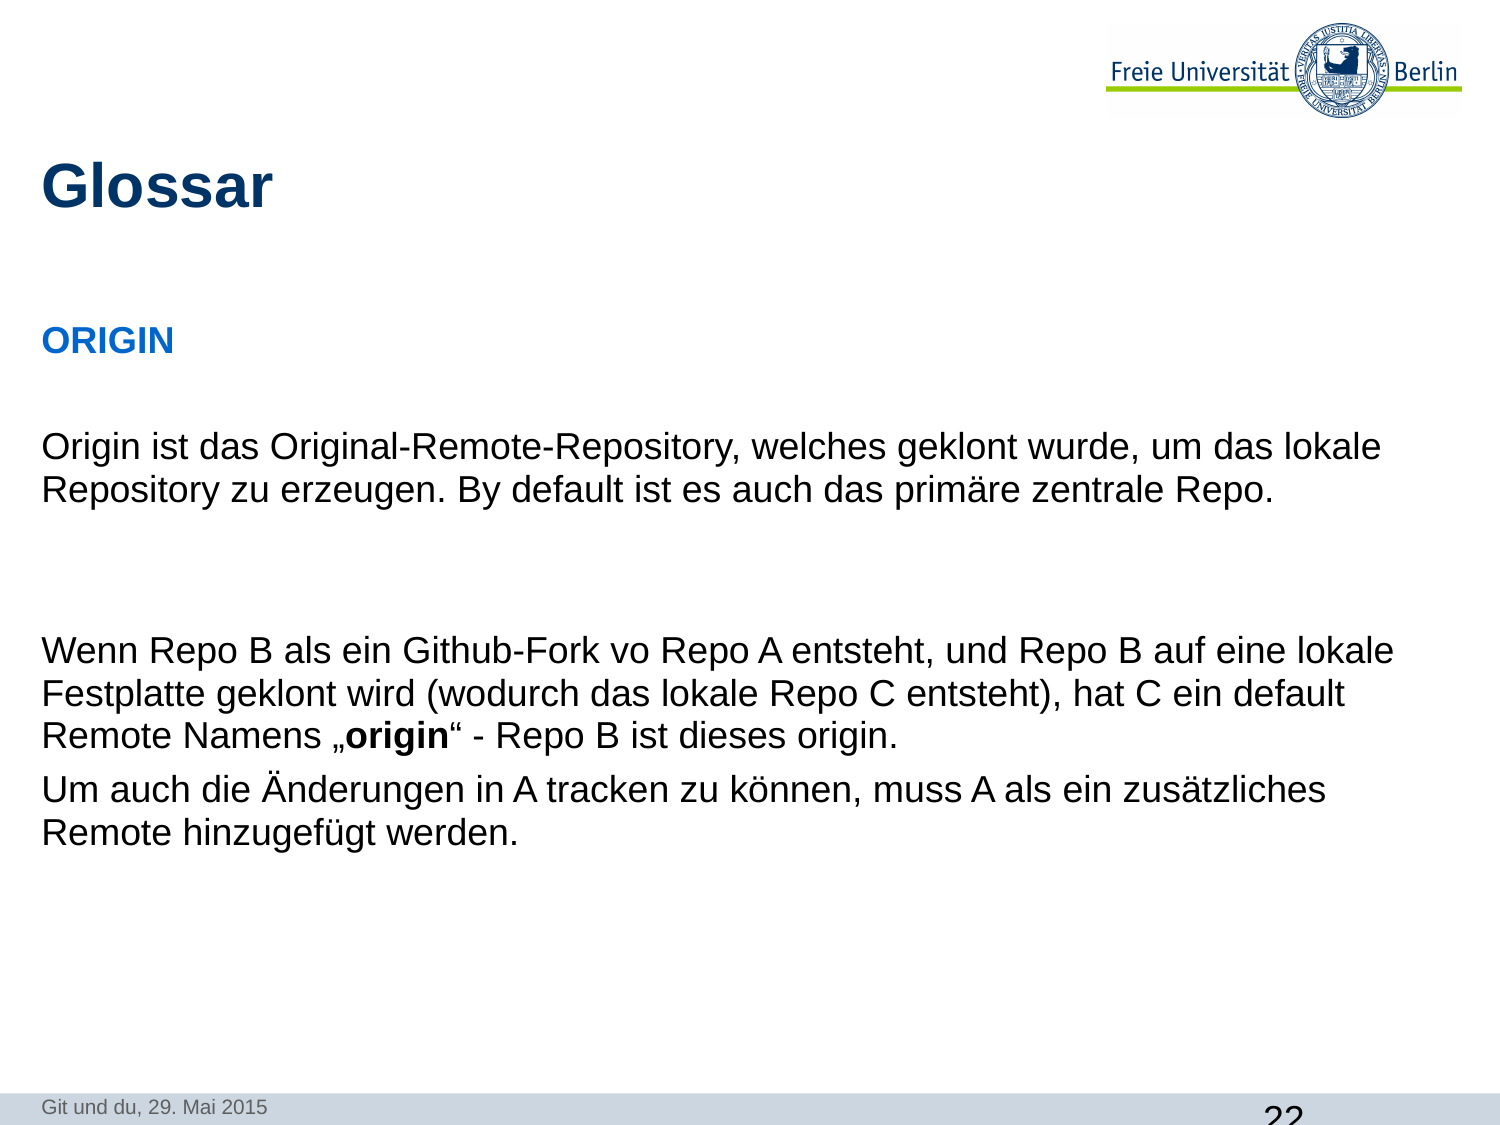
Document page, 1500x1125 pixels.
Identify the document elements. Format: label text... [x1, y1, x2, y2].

title Glossar [41, 150, 1460, 221]
list ORIGIN Origin ist das Original-Remote-Repository, welches geklont wurde, um das lokale Repository zu erzeugen. By default ist es auch das primäre zentrale Repo. Wenn Repo B als ein Github-Fork vo Repo A entsteht, und Repo B auf eine lokale Festplatte geklont wird (wodurch das lokale Repo C entsteht), hat C ein default Remote Namens „origin“ - Repo B ist dieses origin. Um auch die Änderungen in A tracken zu können, muss A als ein zusätzliches Remote hinzugefügt werden. [41, 265, 1460, 1064]
picture [1106, 23, 1462, 118]
